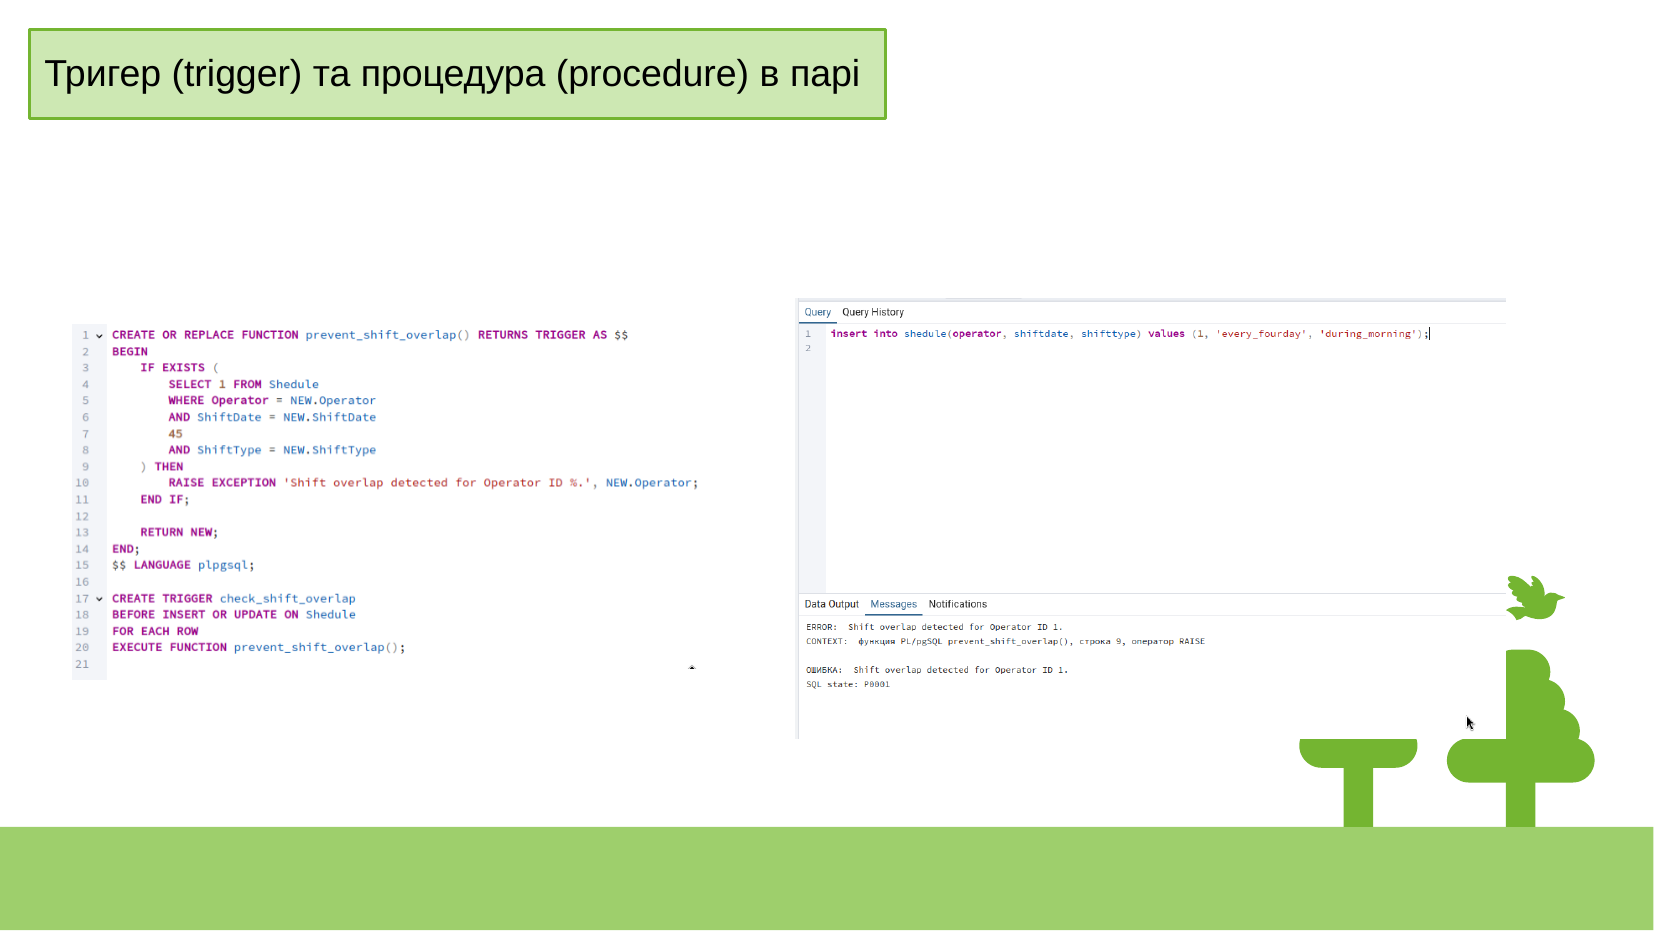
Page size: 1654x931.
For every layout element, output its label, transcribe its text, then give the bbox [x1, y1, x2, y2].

picture [795, 298, 1506, 739]
picture [72, 324, 709, 680]
text_box Тригер (trigger) та процедура (procedure) в парі [29, 29, 886, 119]
